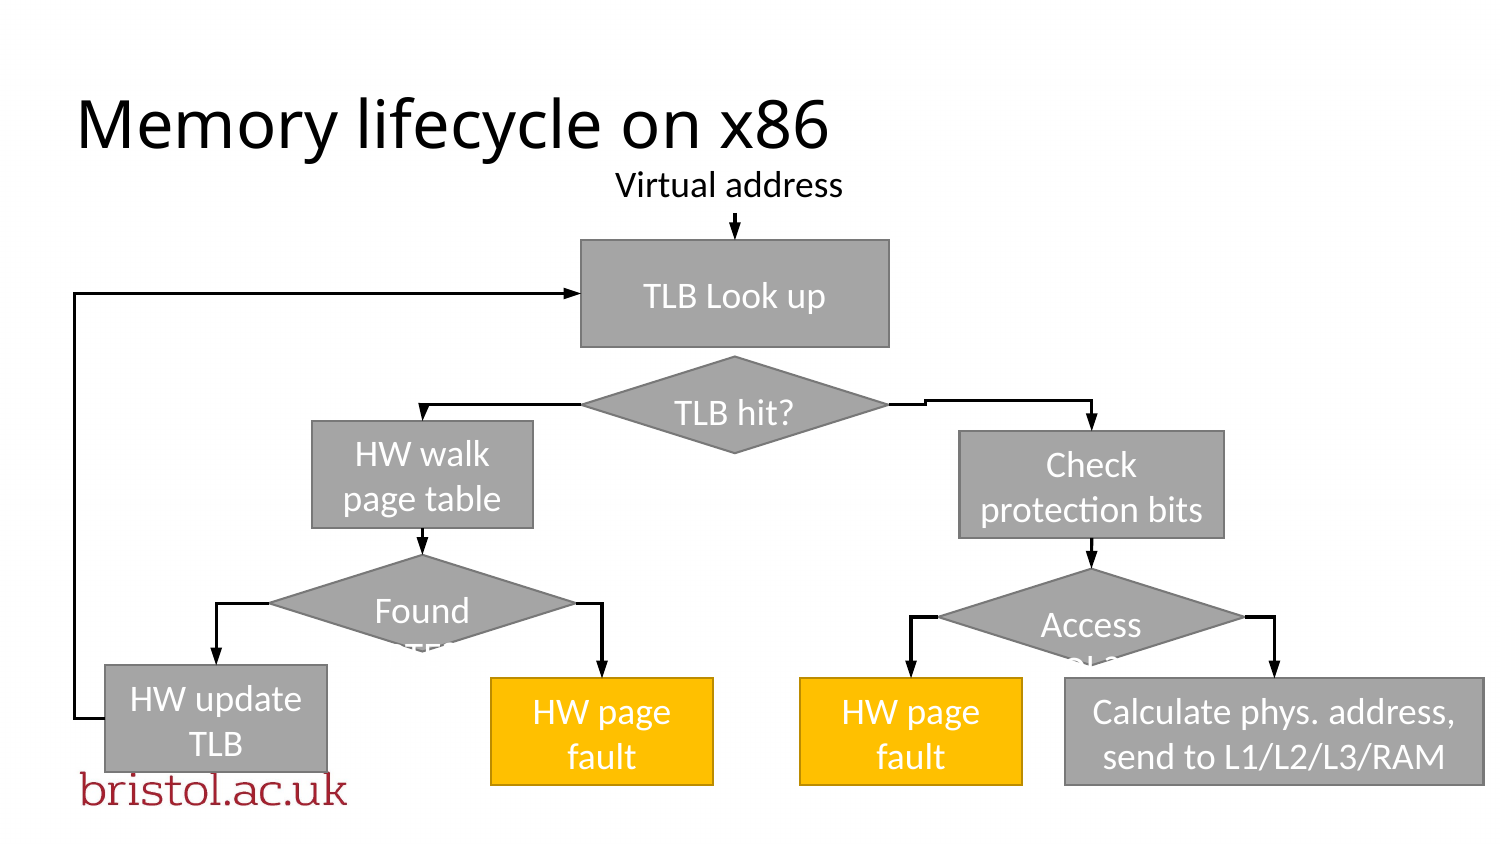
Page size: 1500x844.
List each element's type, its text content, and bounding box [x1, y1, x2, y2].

text_box HW page fault [800, 678, 1022, 785]
text_box Check protection bits [959, 431, 1224, 538]
title Memory lifecycle on x86 [60, 44, 1440, 209]
text_box Calculate phys. address, send to L1/L2/L3/RAM [1065, 678, 1484, 785]
text_box HW update TLB [105, 665, 327, 772]
text_box TLB Look up [581, 240, 889, 347]
text_box TLB hit? [581, 356, 889, 454]
text_box HW page fault [491, 678, 713, 785]
text_box Access Ok? [938, 568, 1245, 666]
text_box HW walk page table [312, 421, 533, 528]
text_box Virtual address [600, 152, 870, 213]
text_box Found PTE? [269, 554, 576, 652]
